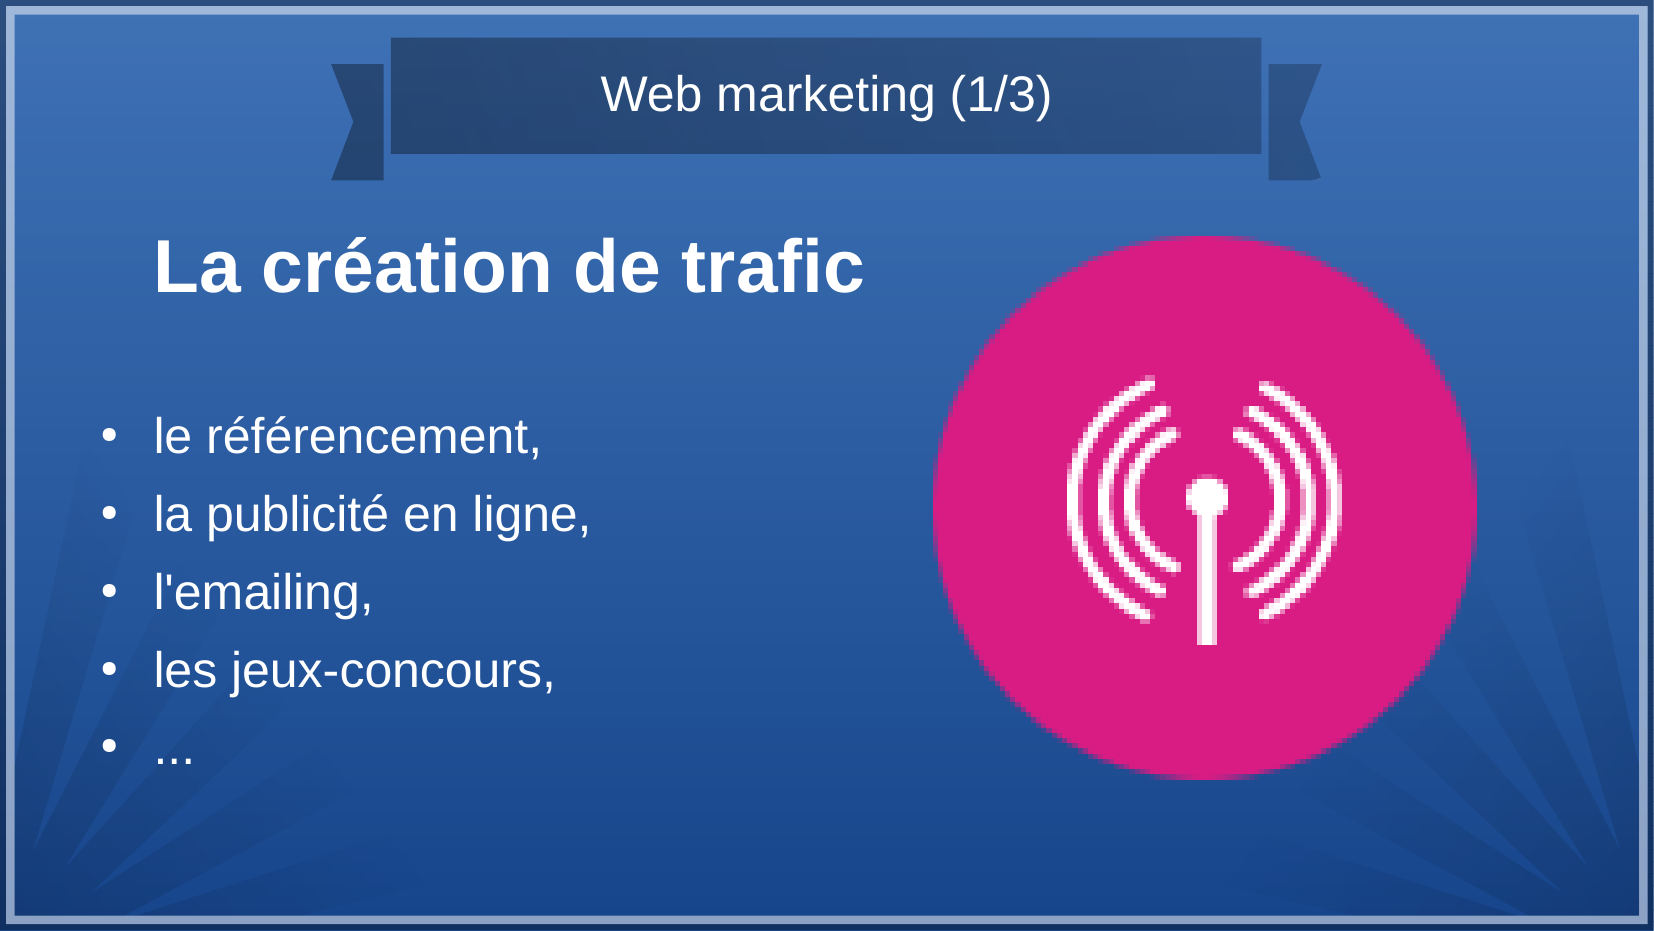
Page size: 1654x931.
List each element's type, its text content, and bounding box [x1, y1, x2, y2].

picture [933, 236, 1477, 780]
list La création de trafic le référencement, la publicité en ligne, l'emailing, les jeux-concours, ... [82, 224, 1571, 848]
title Web marketing (1/3) [389, 35, 1264, 154]
